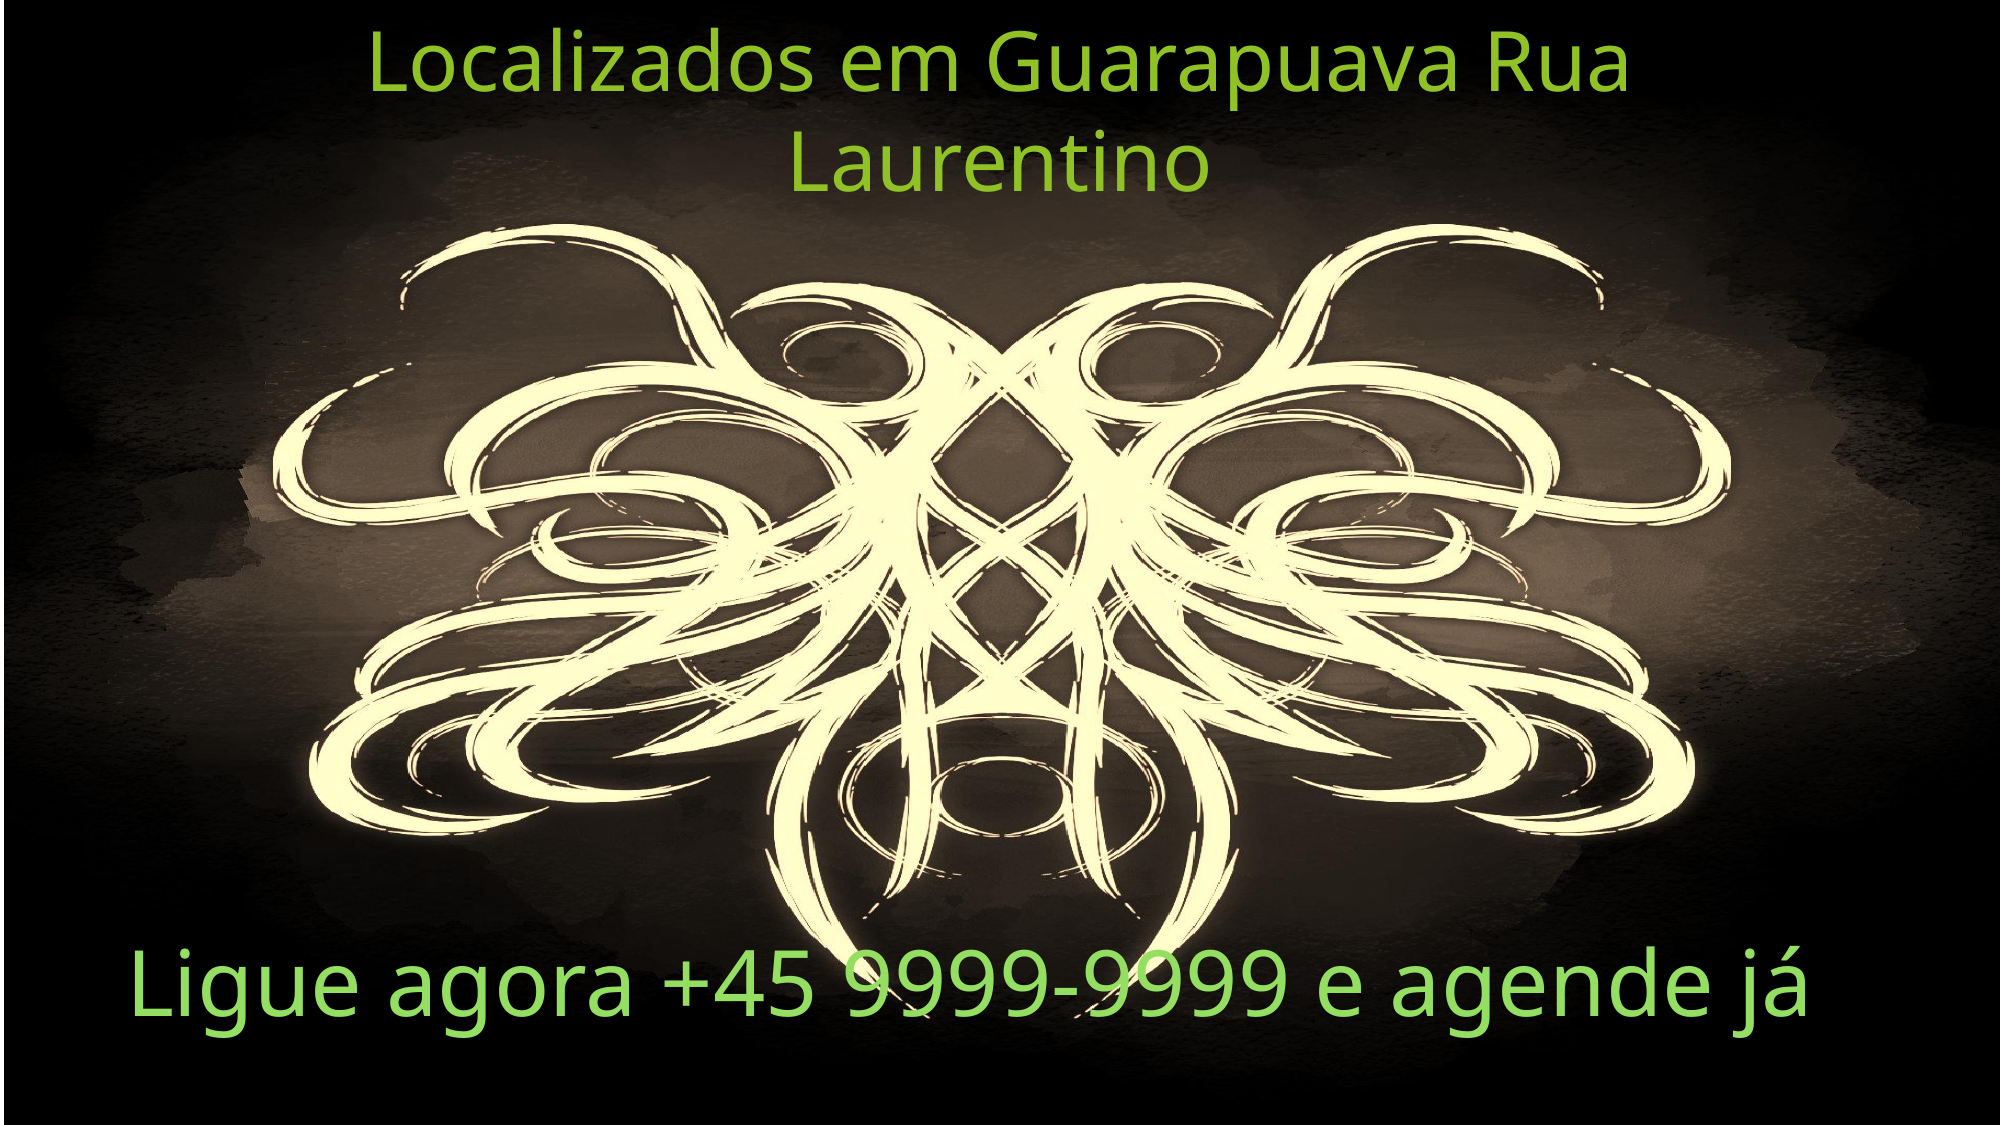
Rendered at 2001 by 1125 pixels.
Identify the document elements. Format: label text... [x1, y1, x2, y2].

list Ligue agora +45 9999-9999 e agende já [111, 916, 1899, 1125]
picture [4, 0, 2000, 1125]
title Localizados em Guarapuava Rua Laurentino [294, 0, 1706, 217]
